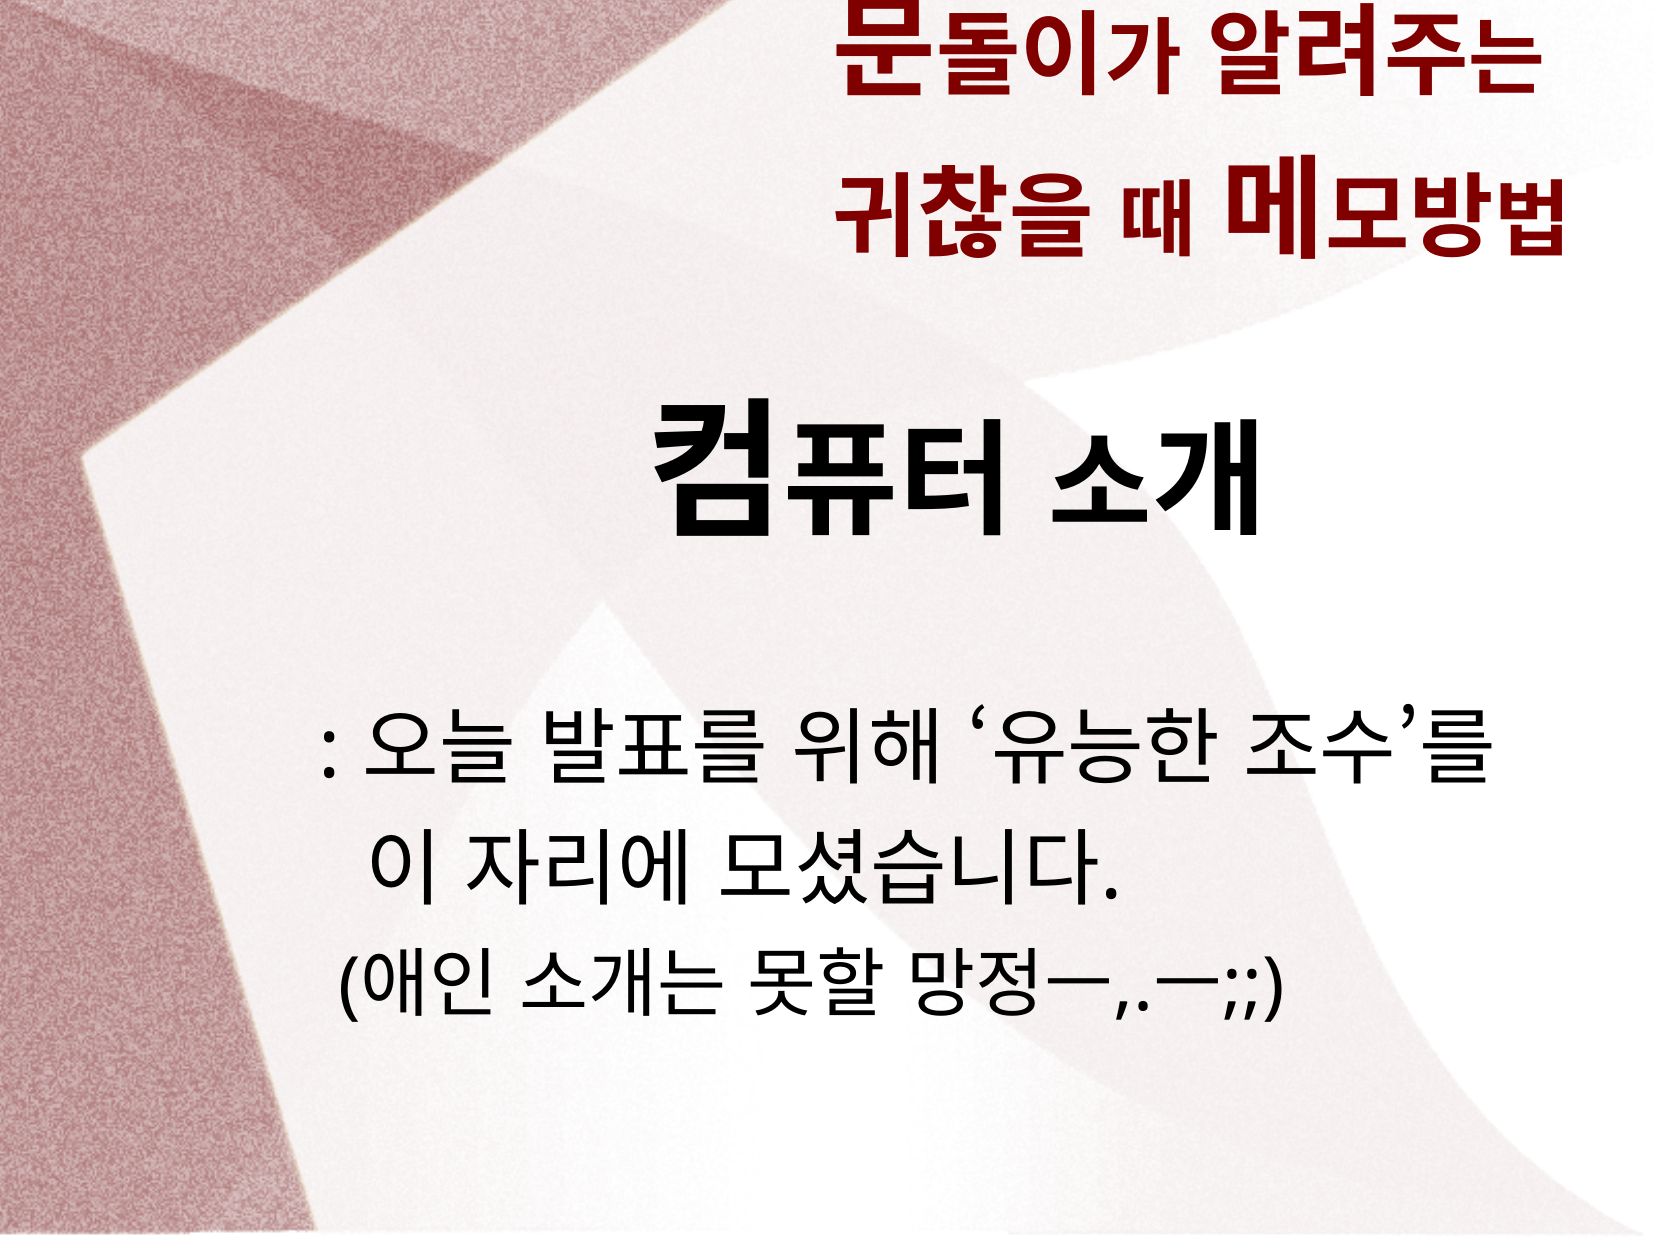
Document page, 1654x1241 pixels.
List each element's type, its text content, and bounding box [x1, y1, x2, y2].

picture [863, 9, 904, 24]
picture [0, 0, 1654, 1241]
title 문돌이가 알려주는 귀찮을 때 메모방법 [82, 25, 1571, 334]
subtitle 컴퓨터 소개 : 오늘 발표를 위해 ‘유능한 조수’를 이 자리에 모셨습니다. (애인 소개는 못할 망정ㅡ,.ㅡ;;) [318, 219, 1595, 1158]
